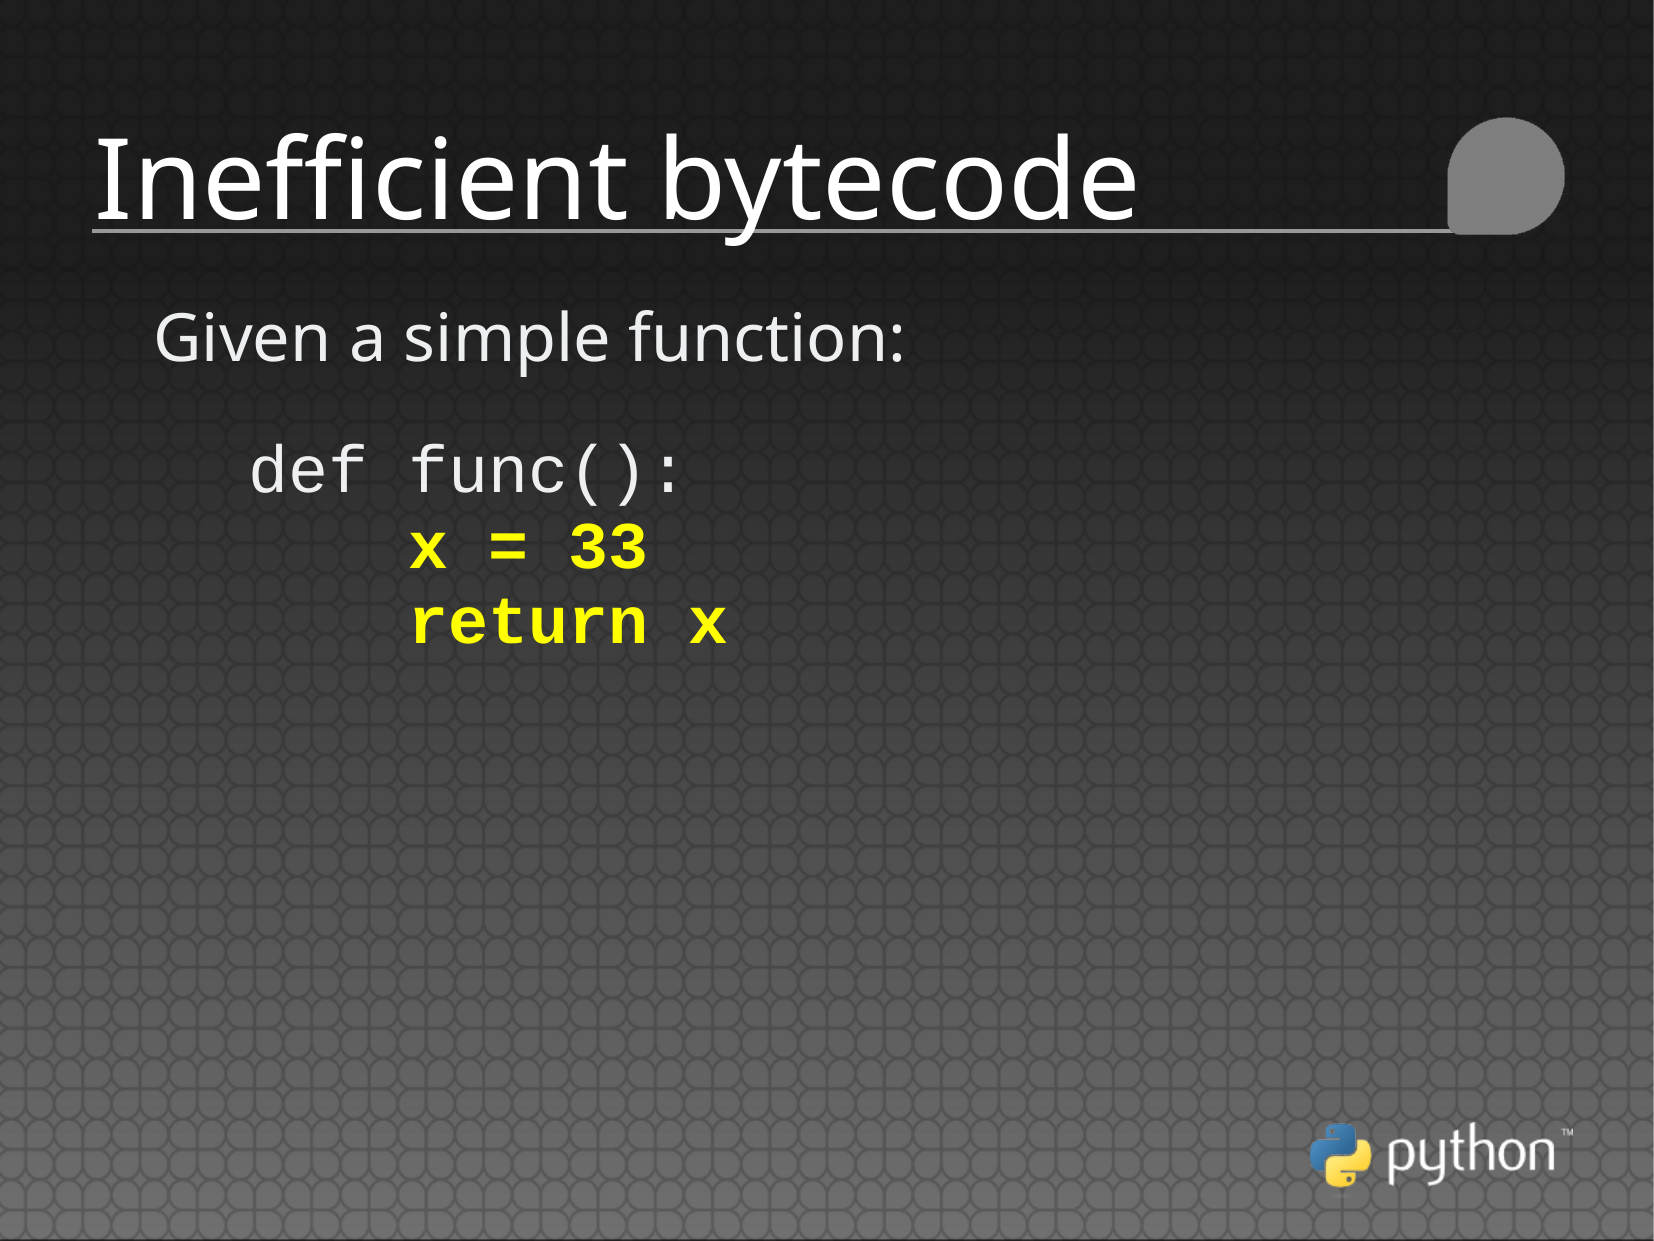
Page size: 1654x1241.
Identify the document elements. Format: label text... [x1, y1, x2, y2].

list Given a simple function: [82, 290, 1531, 427]
title Inefficient bytecode [94, 100, 1426, 251]
list def func(): x = 33 return x [248, 437, 1571, 1094]
picture [0, 0, 1654, 1241]
